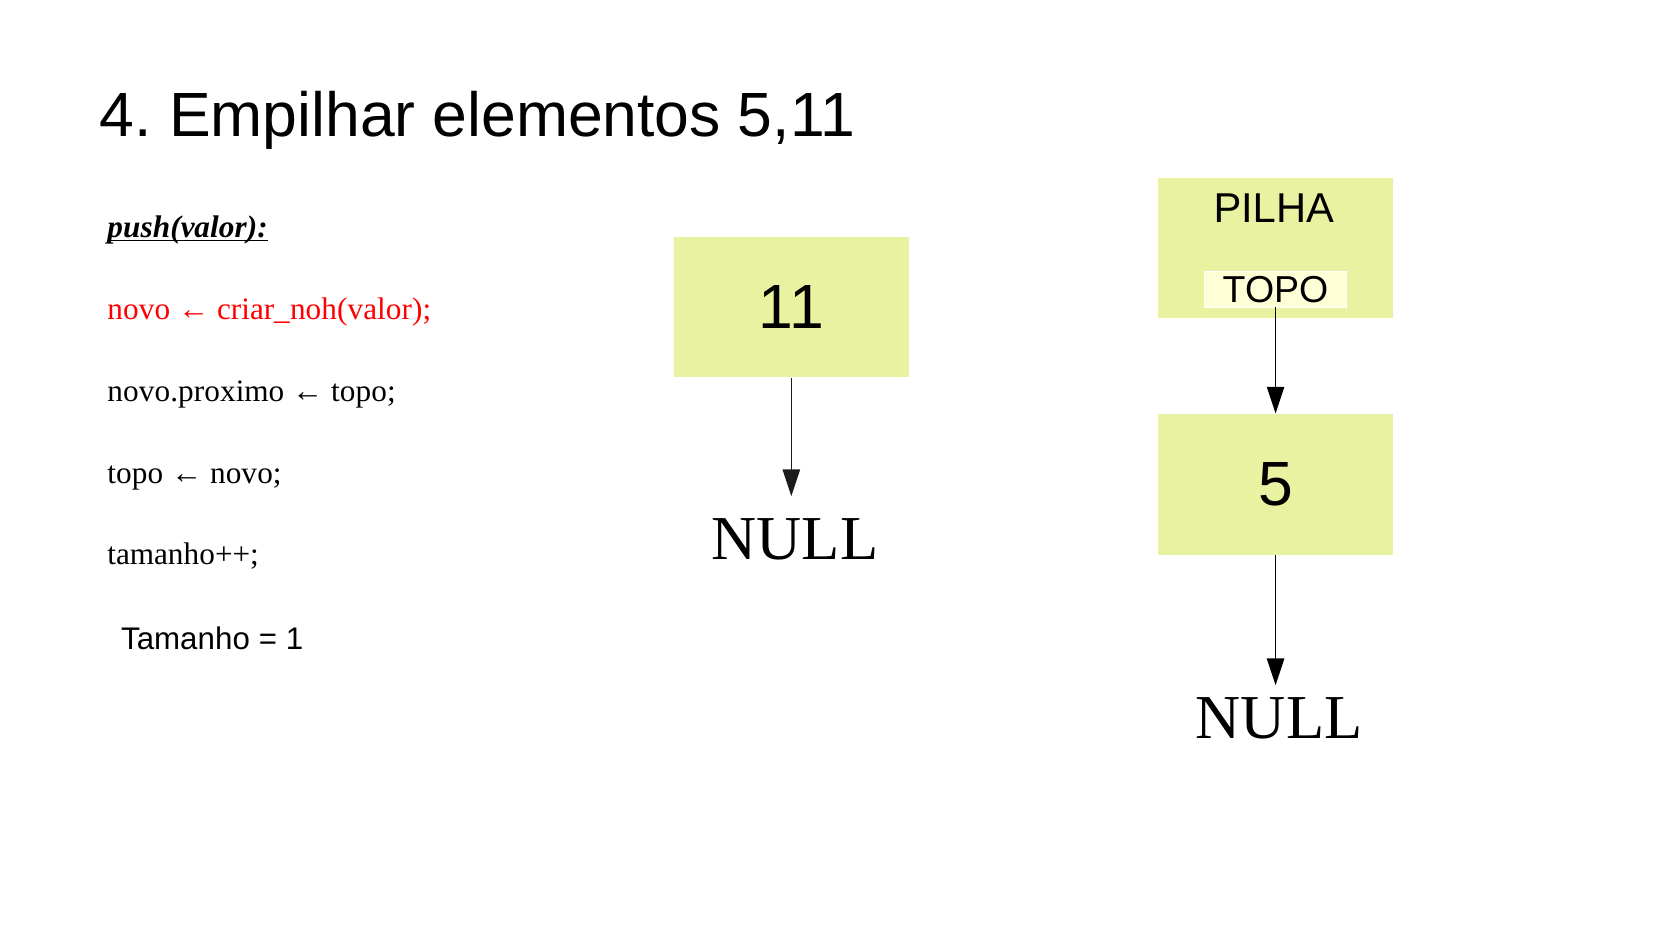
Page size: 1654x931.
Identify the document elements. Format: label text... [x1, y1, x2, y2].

text_box TOPO [1204, 271, 1347, 308]
text_box 11 [673, 236, 910, 378]
text_box NULL [696, 496, 894, 574]
text_box PILHA [1198, 177, 1353, 239]
text_box Tamanho = 1 [106, 614, 321, 664]
text_box [1157, 177, 1394, 319]
text_box NULL [1181, 675, 1382, 756]
title 4. Empilhar elementos 5,11 [82, 37, 1571, 193]
text_box 5 [1157, 413, 1394, 556]
text_box push(valor): novo ← criar_noh(valor); novo.proximo ← topo; topo ← novo; tamanho++; [92, 199, 544, 579]
